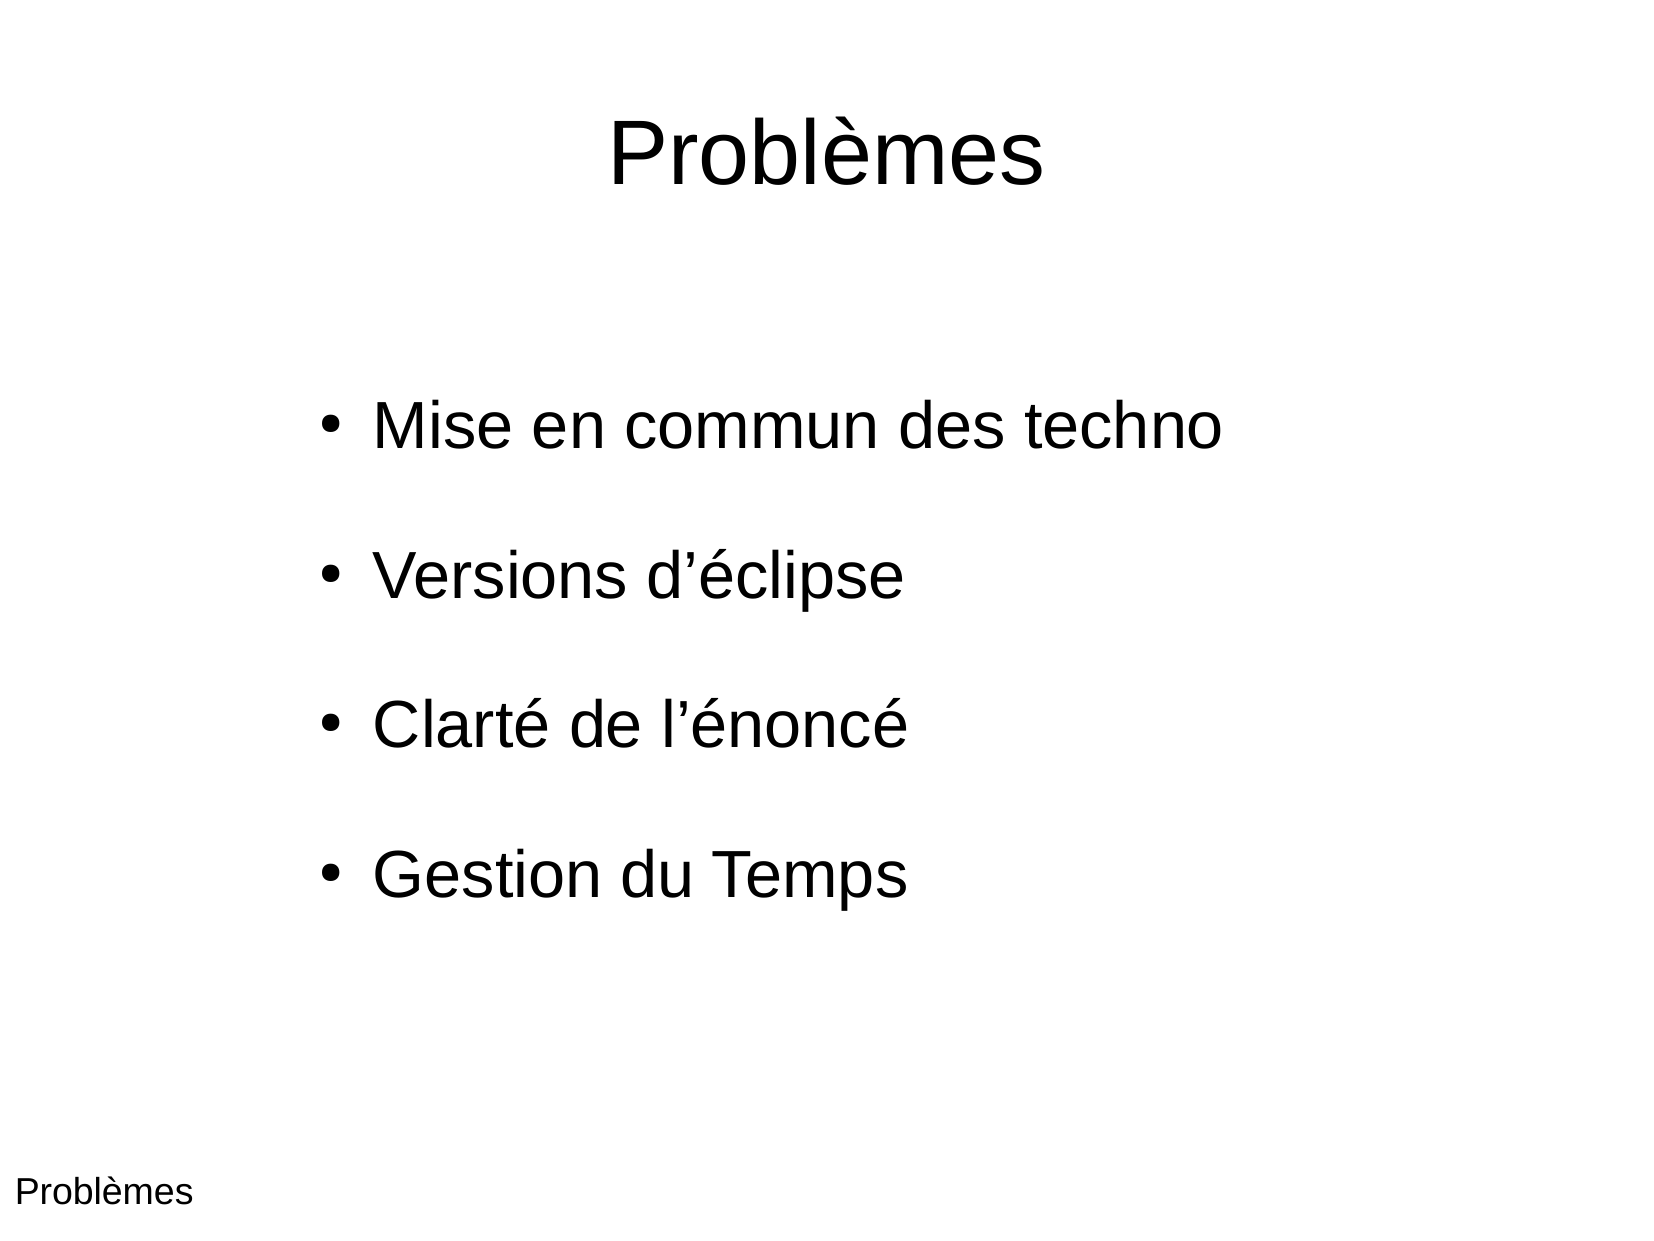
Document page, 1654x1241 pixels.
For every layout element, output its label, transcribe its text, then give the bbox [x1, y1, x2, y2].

text_box Problèmes [0, 1145, 875, 1238]
subtitle Mise en commun des techno Versions d’éclipse Clarté de l’énoncé Gestion du Temps [318, 290, 1453, 1010]
title Problèmes [82, 49, 1571, 257]
